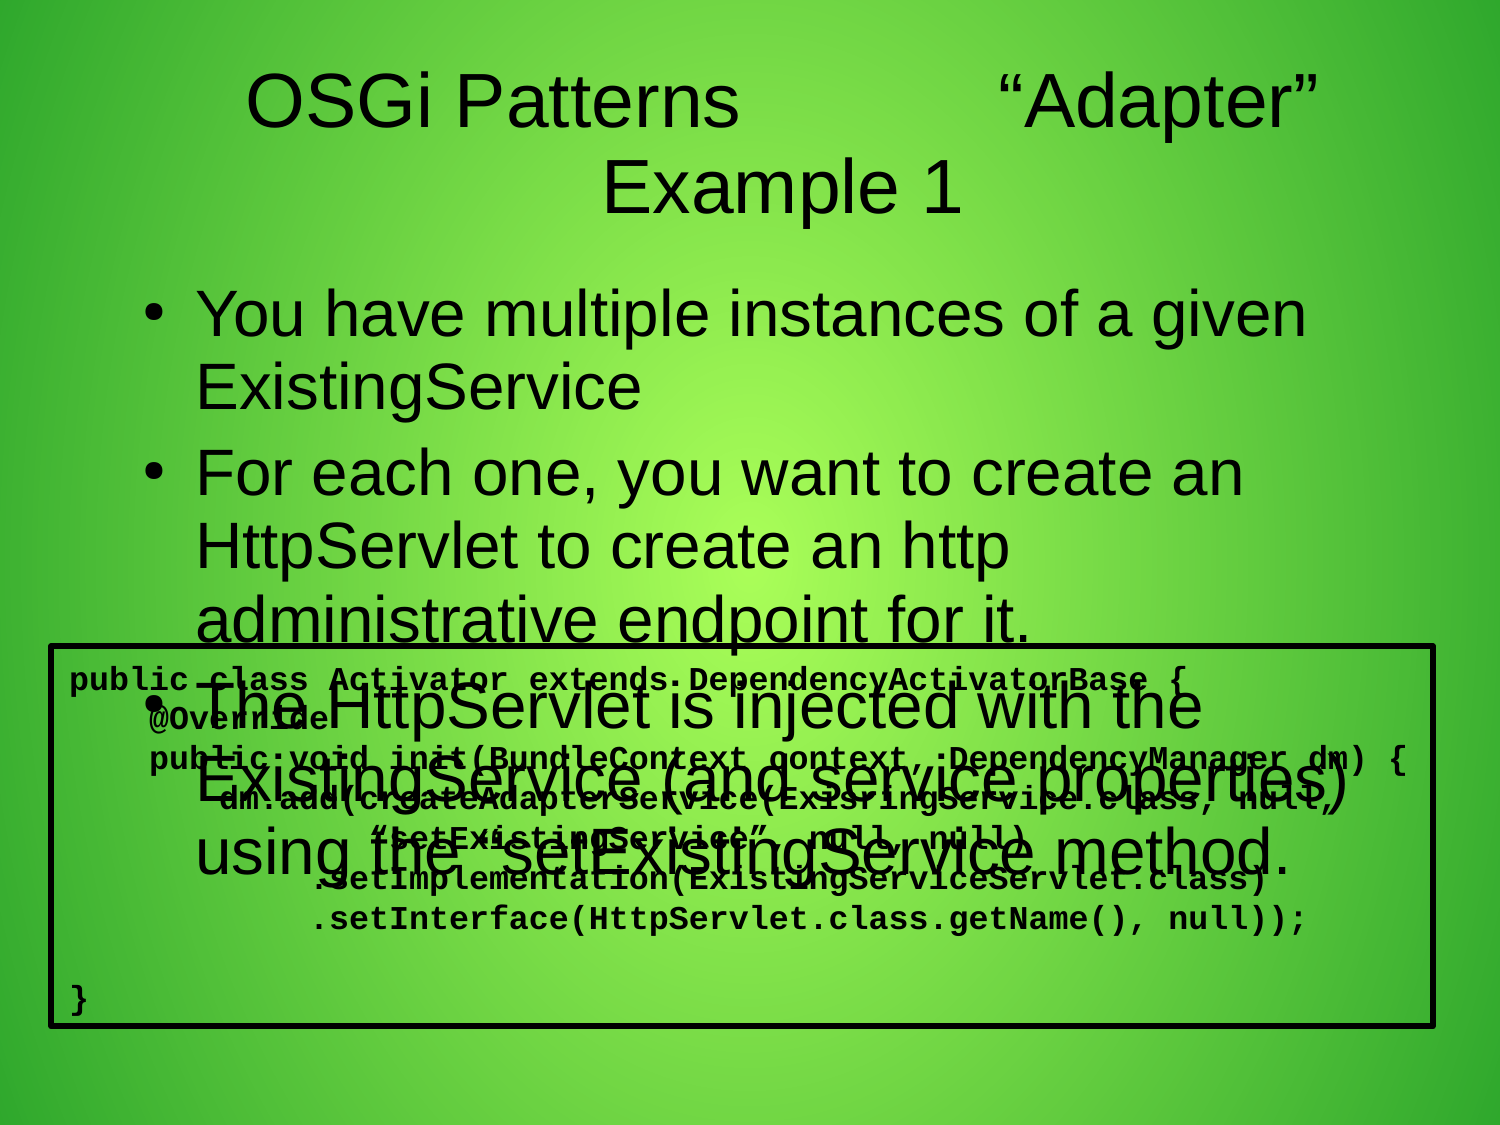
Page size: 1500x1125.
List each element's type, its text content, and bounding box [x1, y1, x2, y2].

list You have multiple instances of a given ExistingService For each one, you want to create an HttpServlet to create an http administrative endpoint for it. The HttpServlet is injected with the ExistingService (and service properties) using the “setExistingService method. [109, 269, 1385, 610]
title OSGi Patterns “Adapter” Example 1 [112, 42, 1454, 246]
text_box public class Activator extends DependencyActivatorBase { @Override public void init(BundleContext context, DependencyManager dm) { dm.add(createAdapterService(ExisringService.class, null, “setExistingService”, null, null) .setImplementation(ExistingServiceServlet.class) .setInterface(HttpServlet.class.getName(), null)); } [51, 646, 1433, 1027]
